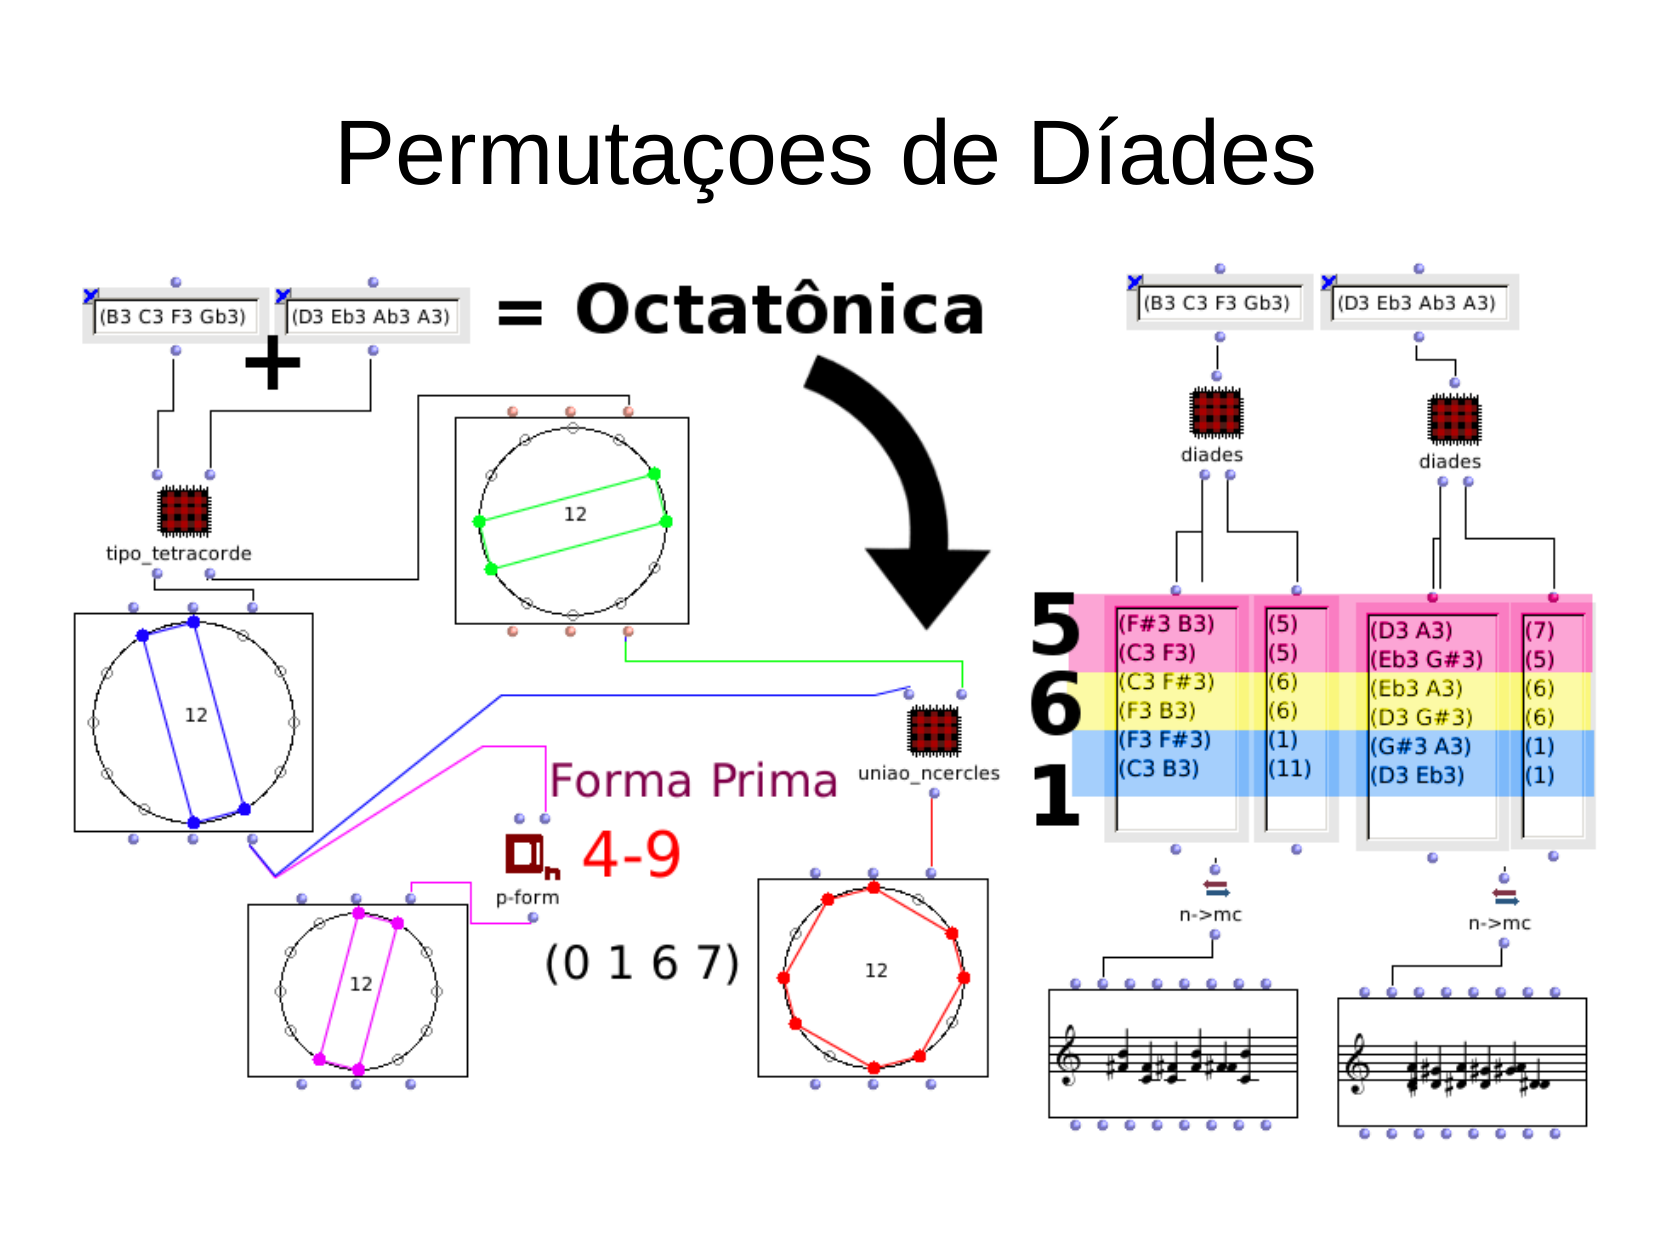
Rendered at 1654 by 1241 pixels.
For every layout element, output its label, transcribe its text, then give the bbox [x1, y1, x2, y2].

title Permutaçoes de Díades [82, 49, 1571, 247]
picture [47, 247, 1637, 1146]
